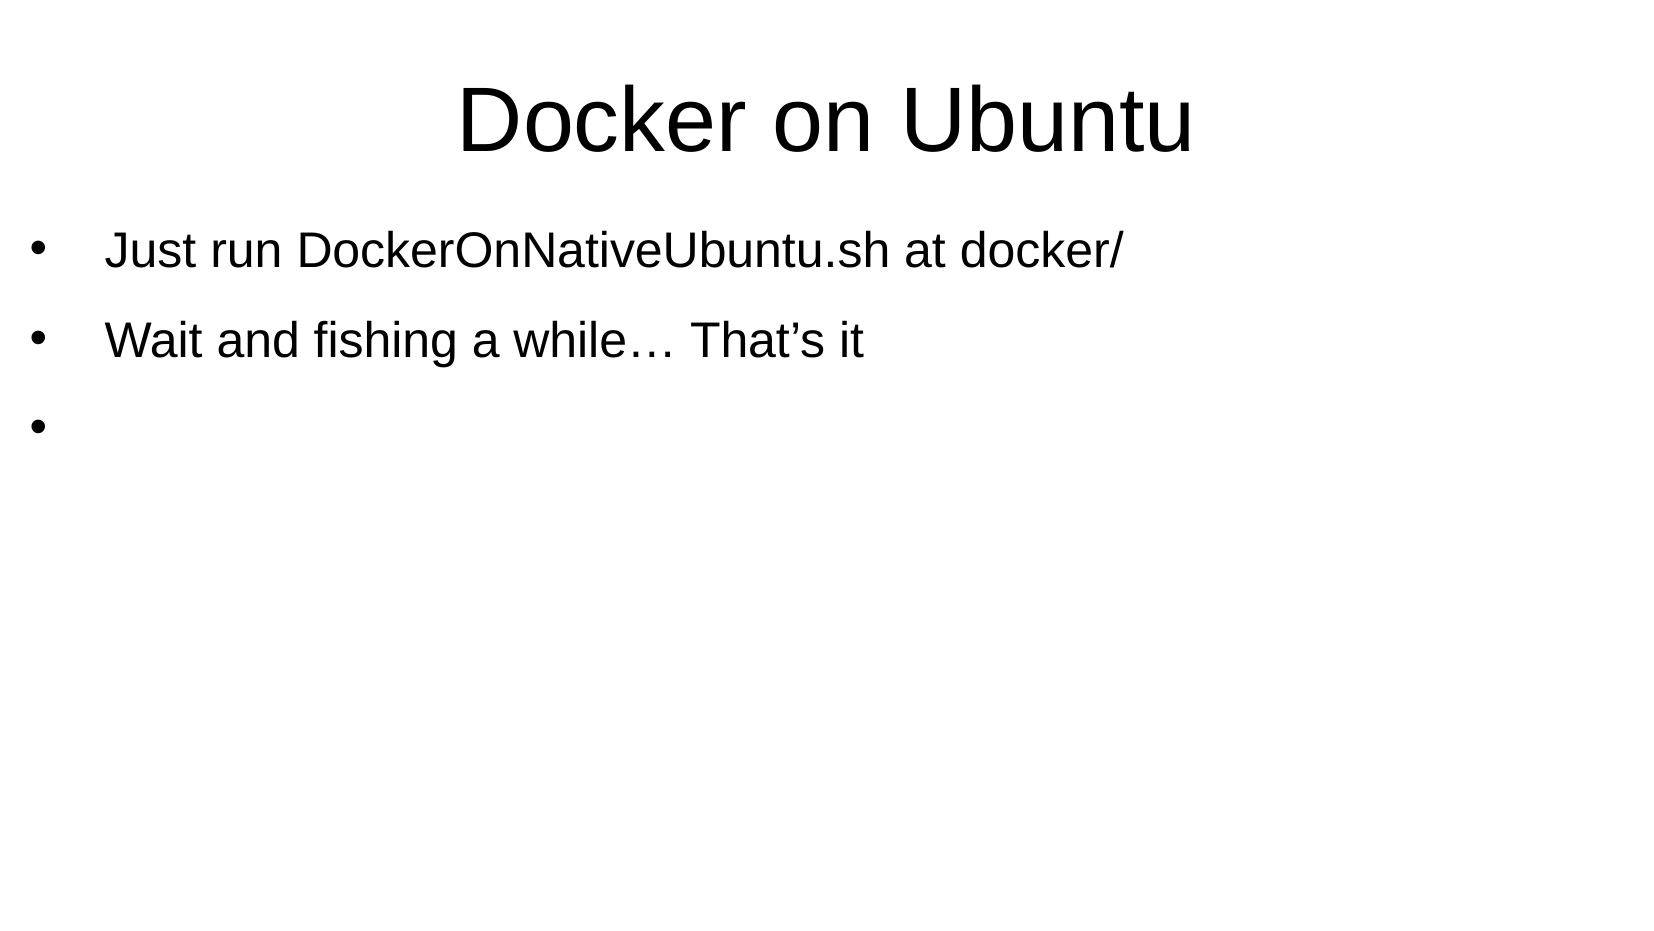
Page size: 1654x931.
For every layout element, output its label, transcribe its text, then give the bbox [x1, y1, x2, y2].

title Docker on Ubuntu [82, 37, 1571, 193]
list Just run DockerOnNativeUbuntu.sh at docker/ Wait and fishing a while… That’s it [29, 217, 1565, 861]
